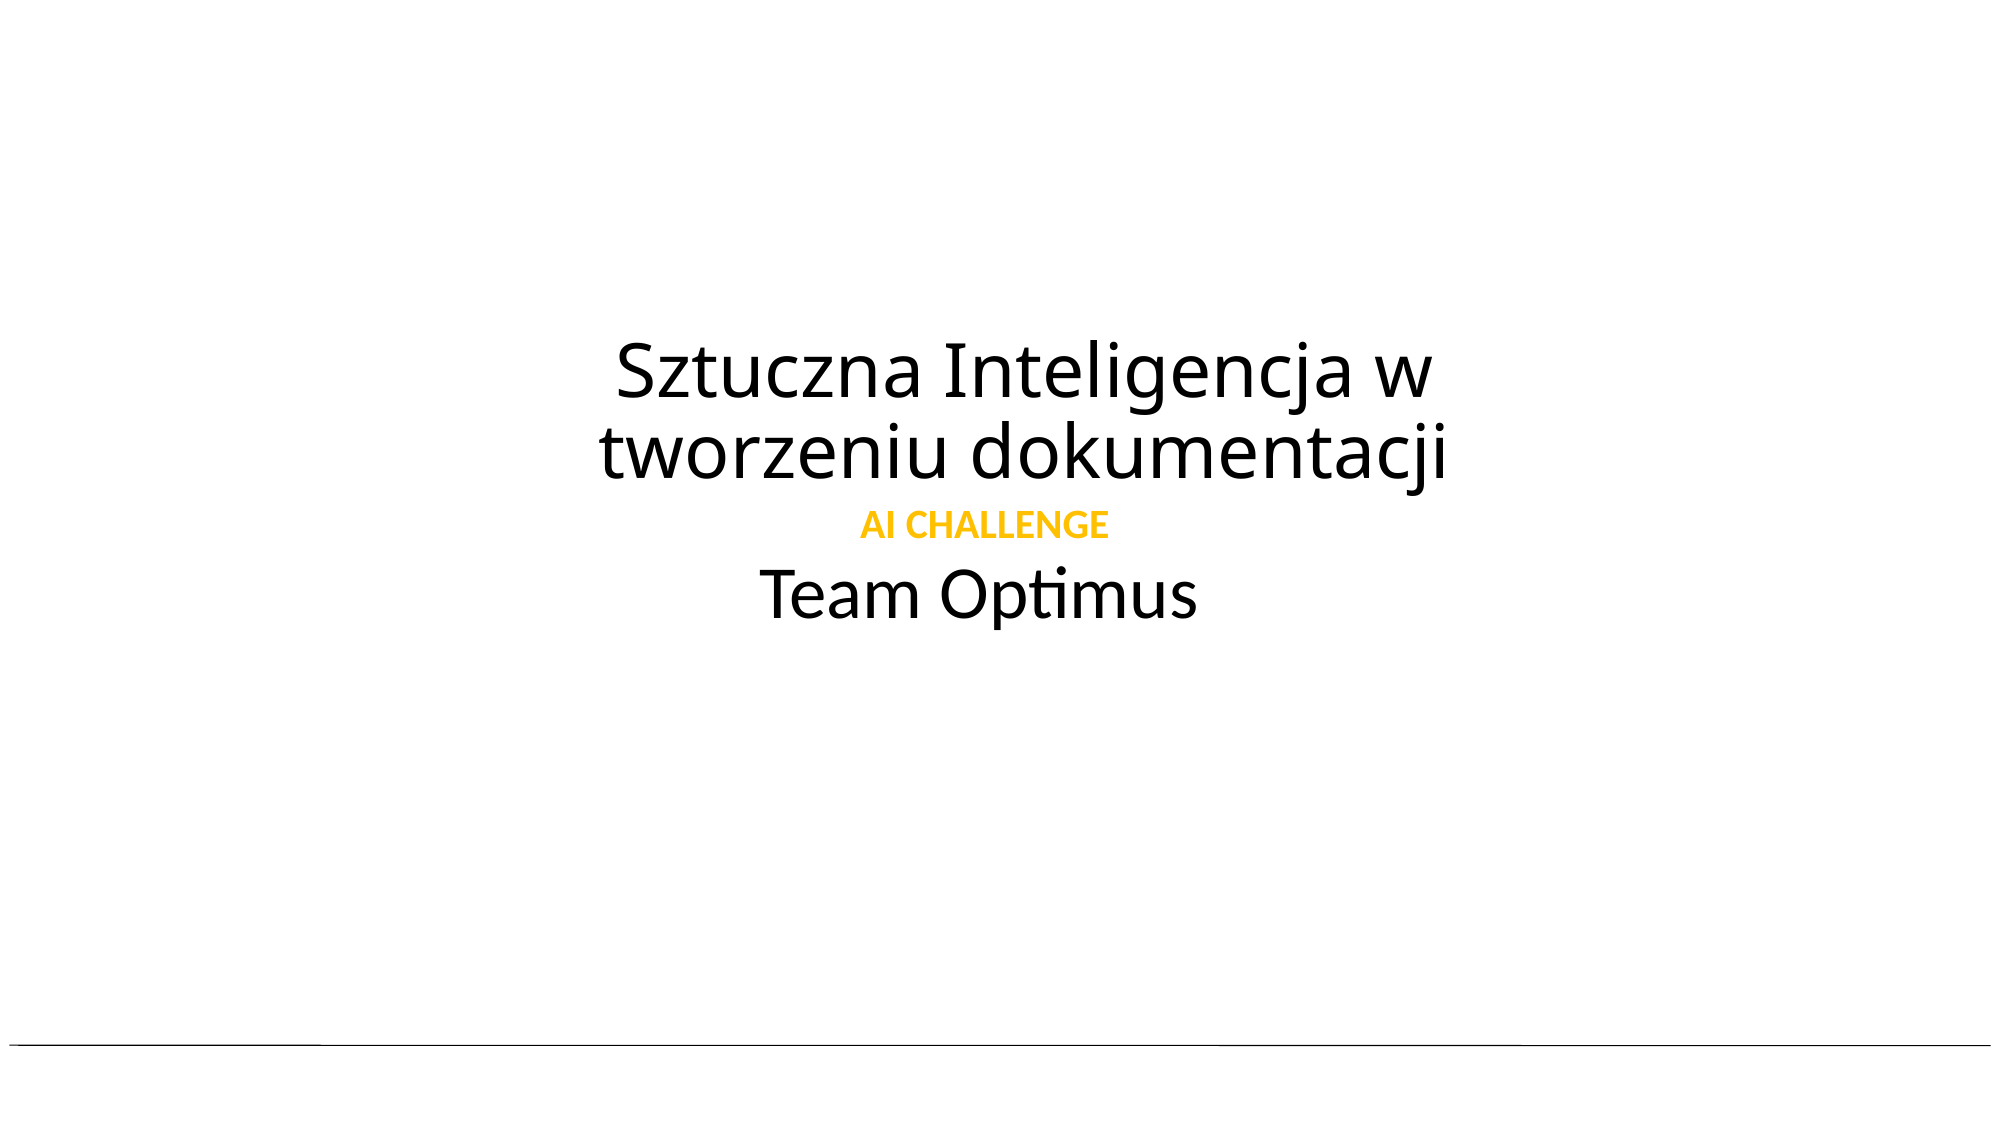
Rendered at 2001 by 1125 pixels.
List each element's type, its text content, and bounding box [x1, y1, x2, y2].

text_box Team Optimus [744, 535, 1621, 642]
subtitle AI CHALLENGE [234, 495, 1735, 768]
title Sztuczna Inteligencja w tworzeniu dokumentacji [274, 325, 1775, 408]
